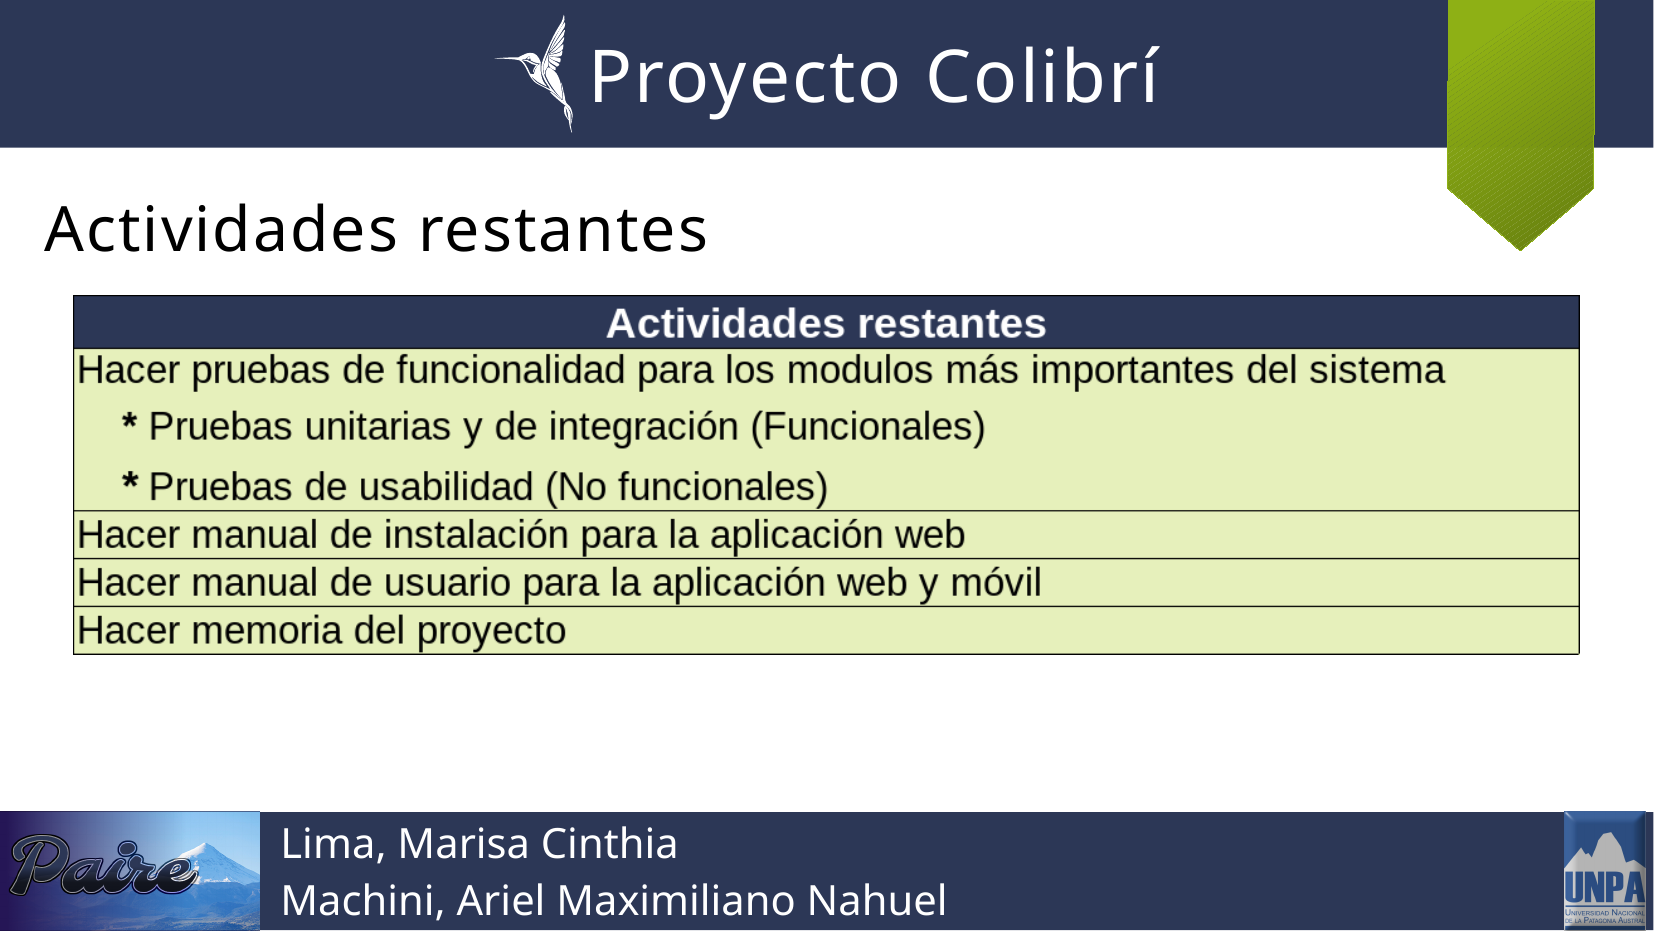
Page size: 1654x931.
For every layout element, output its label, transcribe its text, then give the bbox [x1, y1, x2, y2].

picture [1564, 811, 1646, 931]
text_box [1001, 812, 1564, 931]
text_box Proyecto Colibrí [556, 20, 1192, 127]
text_box [1646, 812, 1654, 931]
text_box Lima, Marisa Cinthia Machini, Ariel Maximiliano Nahuel [265, 812, 1001, 931]
picture [0, 811, 260, 931]
picture [494, 14, 573, 133]
picture [73, 295, 1580, 655]
text_box [0, 0, 1654, 177]
text_box Actividades restantes [29, 177, 1625, 667]
text_box [260, 812, 265, 931]
